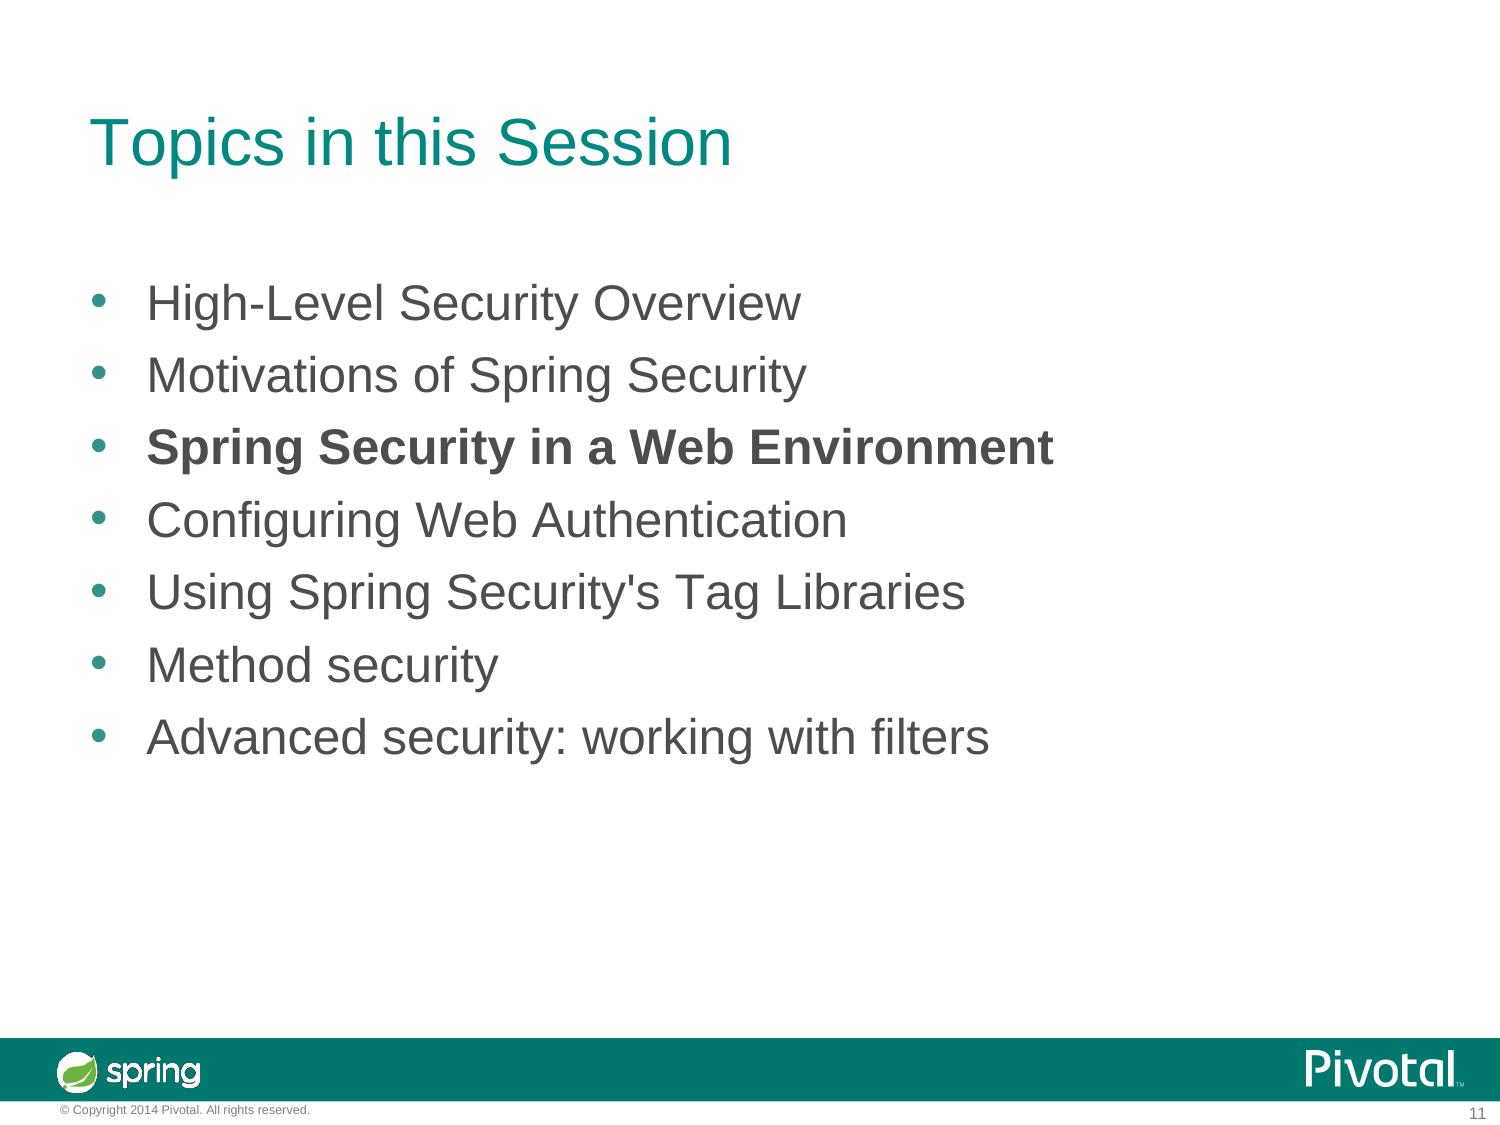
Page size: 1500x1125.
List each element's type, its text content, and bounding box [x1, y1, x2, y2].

picture [1306, 1050, 1464, 1087]
title Topics in this Session [75, 44, 1426, 233]
picture [32, 1041, 210, 1103]
list High-Level Security Overview Motivations of Spring Security Spring Security in a Web Environment Configuring Web Authentication Using Spring Security's Tag Libraries Method security Advanced security: working with filters [75, 262, 1426, 1005]
